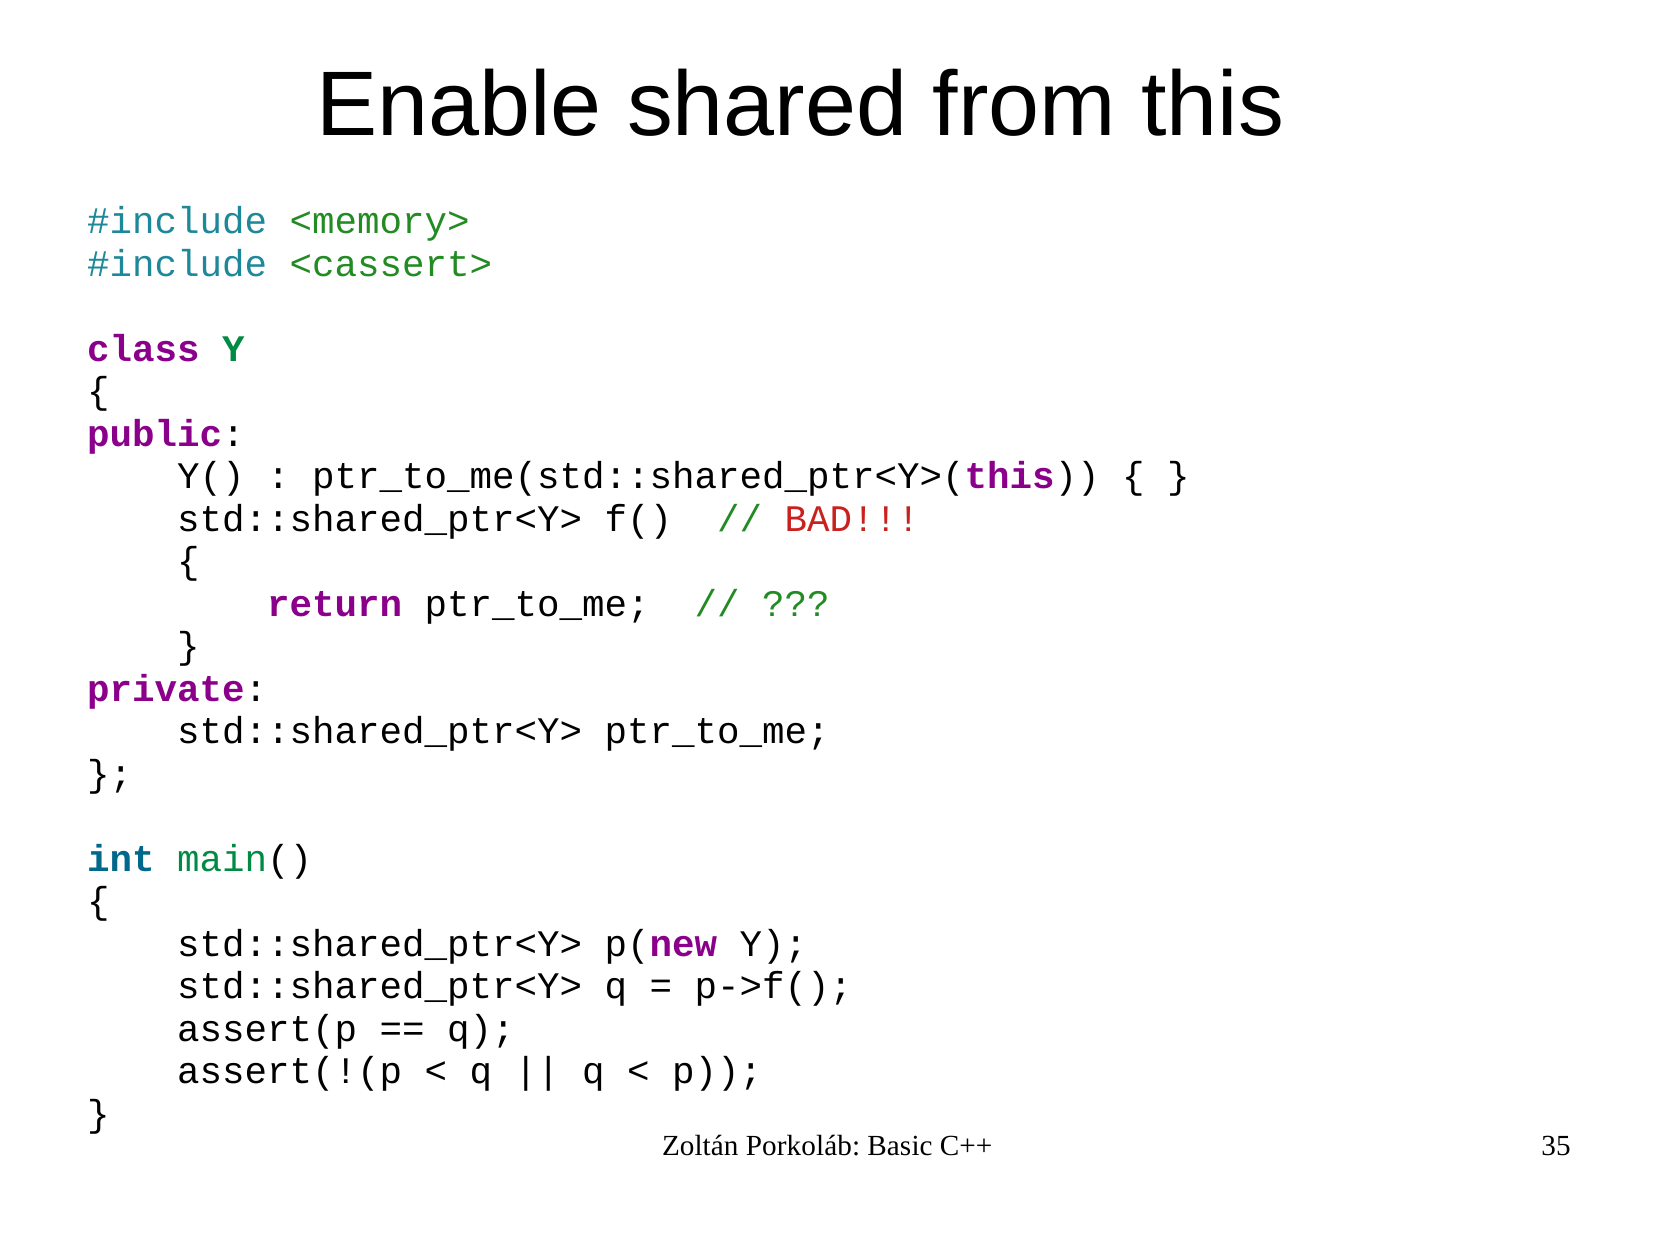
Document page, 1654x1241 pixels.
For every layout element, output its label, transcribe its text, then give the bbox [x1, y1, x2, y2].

text_box #include <memory> #include <cassert> class Y { public: Y() : ptr_to_me(std::shared_ptr<Y>(this)) { } std::shared_ptr<Y> f() // BAD!!! { return ptr_to_me; // ??? } private: std::shared_ptr<Y> ptr_to_me; }; int main() { std::shared_ptr<Y> p(new Y); std::shared_ptr<Y> q = p->f(); assert(p == q); assert(!(p < q || q < p)); } [72, 194, 1636, 1188]
title Enable shared from this [56, 0, 1546, 208]
